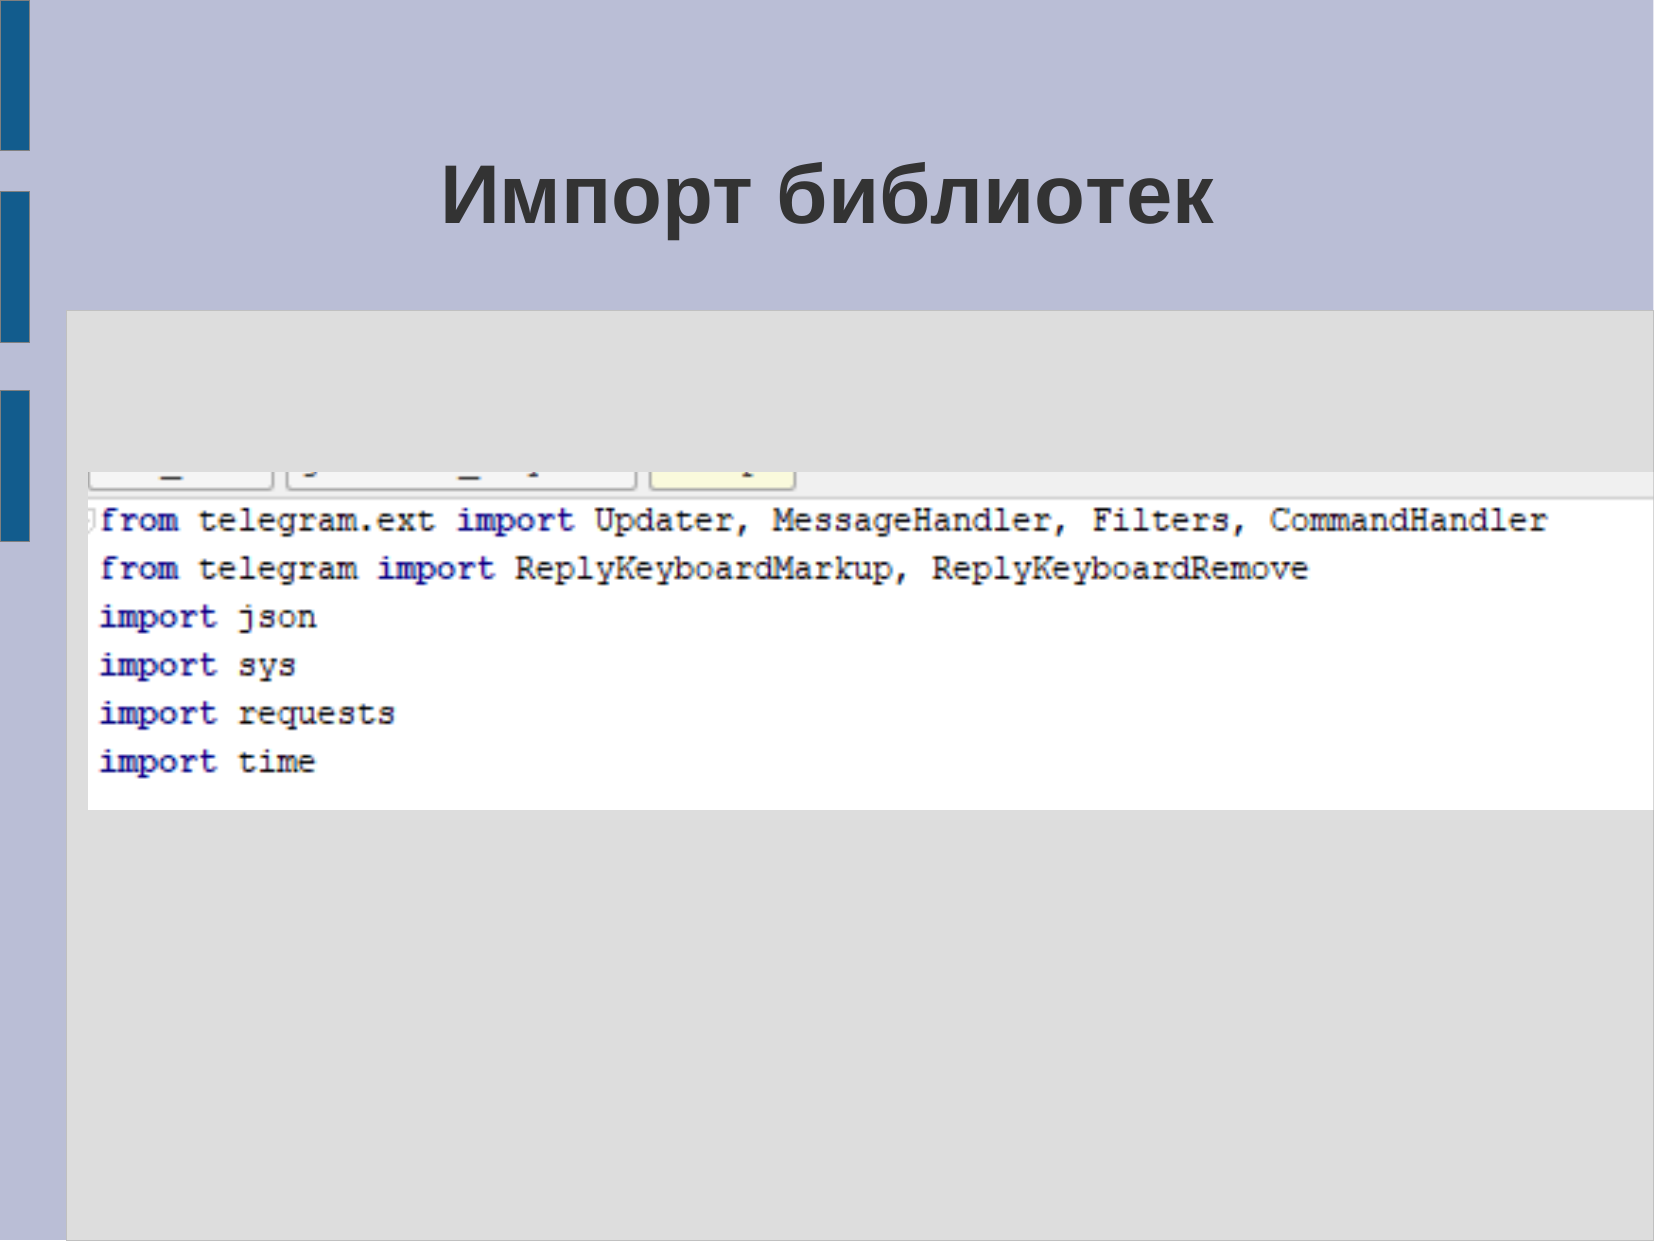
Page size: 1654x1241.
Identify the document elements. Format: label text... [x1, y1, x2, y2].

title Импорт библиотек [121, 91, 1534, 299]
picture [88, 472, 1654, 810]
